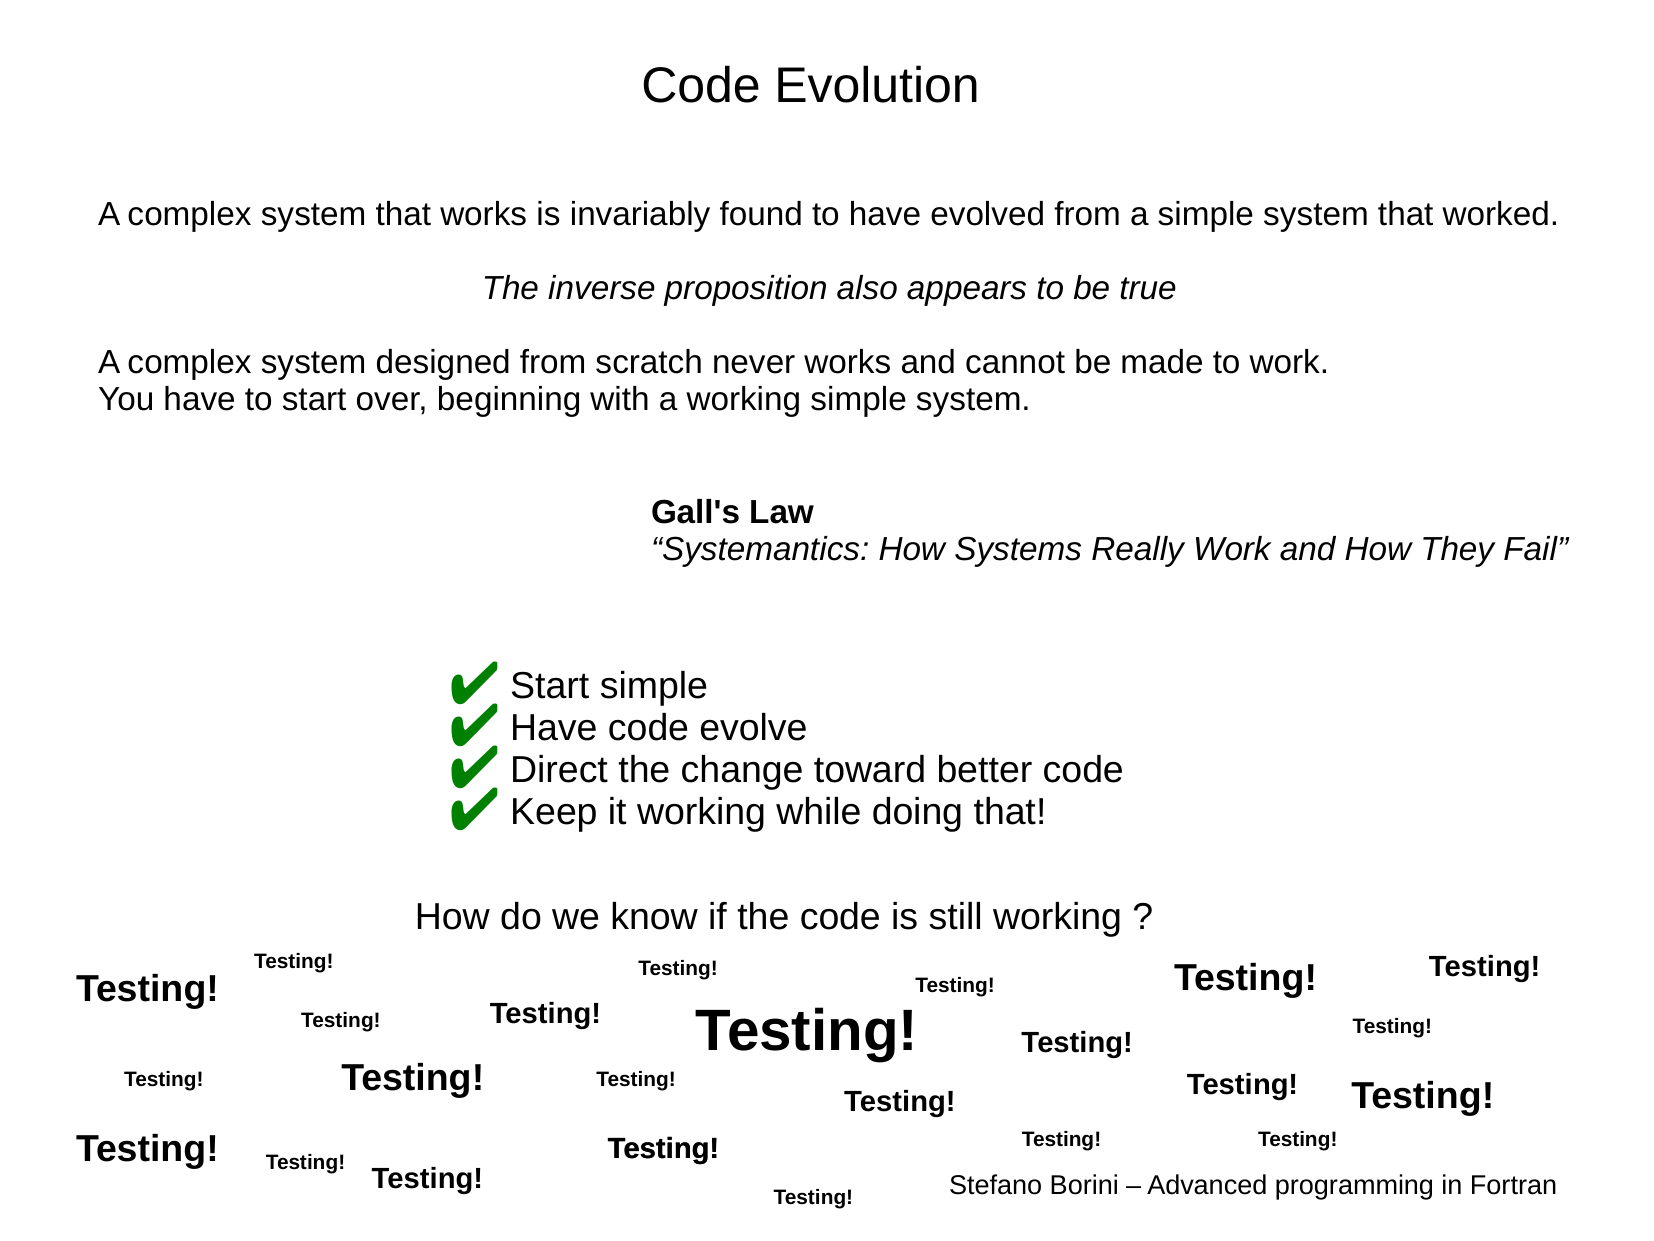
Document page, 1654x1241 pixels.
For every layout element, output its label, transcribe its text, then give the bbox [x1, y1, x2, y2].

text_box Testing! [1172, 1060, 1345, 1118]
text_box Testing! [326, 1049, 500, 1106]
text_box Testing! [1338, 1007, 1511, 1065]
text_box Testing! [1336, 1066, 1510, 1124]
text_box Testing! [1243, 1119, 1417, 1177]
text_box Testing! [681, 990, 934, 1070]
text_box Testing! [475, 989, 648, 1047]
text_box Testing! [1159, 948, 1333, 1006]
text_box How do we know if the code is still working ? [400, 888, 1171, 946]
text_box Gall's Law “Systemantics: How Systems Really Work and How They Fail” [636, 486, 1585, 576]
text_box Testing! [356, 1154, 530, 1212]
text_box Testing! [900, 966, 1074, 1024]
text_box Testing! [1007, 1119, 1180, 1177]
text_box Testing! [593, 1125, 766, 1182]
text_box Testing! [251, 1143, 424, 1201]
text_box Testing! [1006, 1018, 1180, 1076]
text_box Testing! [623, 948, 797, 1006]
text_box Testing! [829, 1077, 1003, 1135]
text_box Testing! [239, 942, 413, 1000]
text_box Testing! [581, 1060, 755, 1118]
text_box Testing! [61, 1119, 234, 1177]
text_box Code Evolution [626, 49, 996, 121]
text_box Testing! [109, 1060, 282, 1118]
text_box Testing! [61, 960, 234, 1018]
text_box Start simple Have code evolve Direct the change toward better code Keep it working while doing that! [435, 641, 1141, 856]
text_box Testing! [758, 1178, 932, 1236]
text_box A complex system that works is invariably found to have evolved from a simple system that worked. The inverse proposition also appears to be true A complex system designed from scratch never works and cannot be made to work. You have to start over, beginning with a working simple system. [83, 188, 1577, 427]
text_box Testing! [1414, 942, 1587, 1000]
text_box Testing! [286, 1001, 460, 1059]
